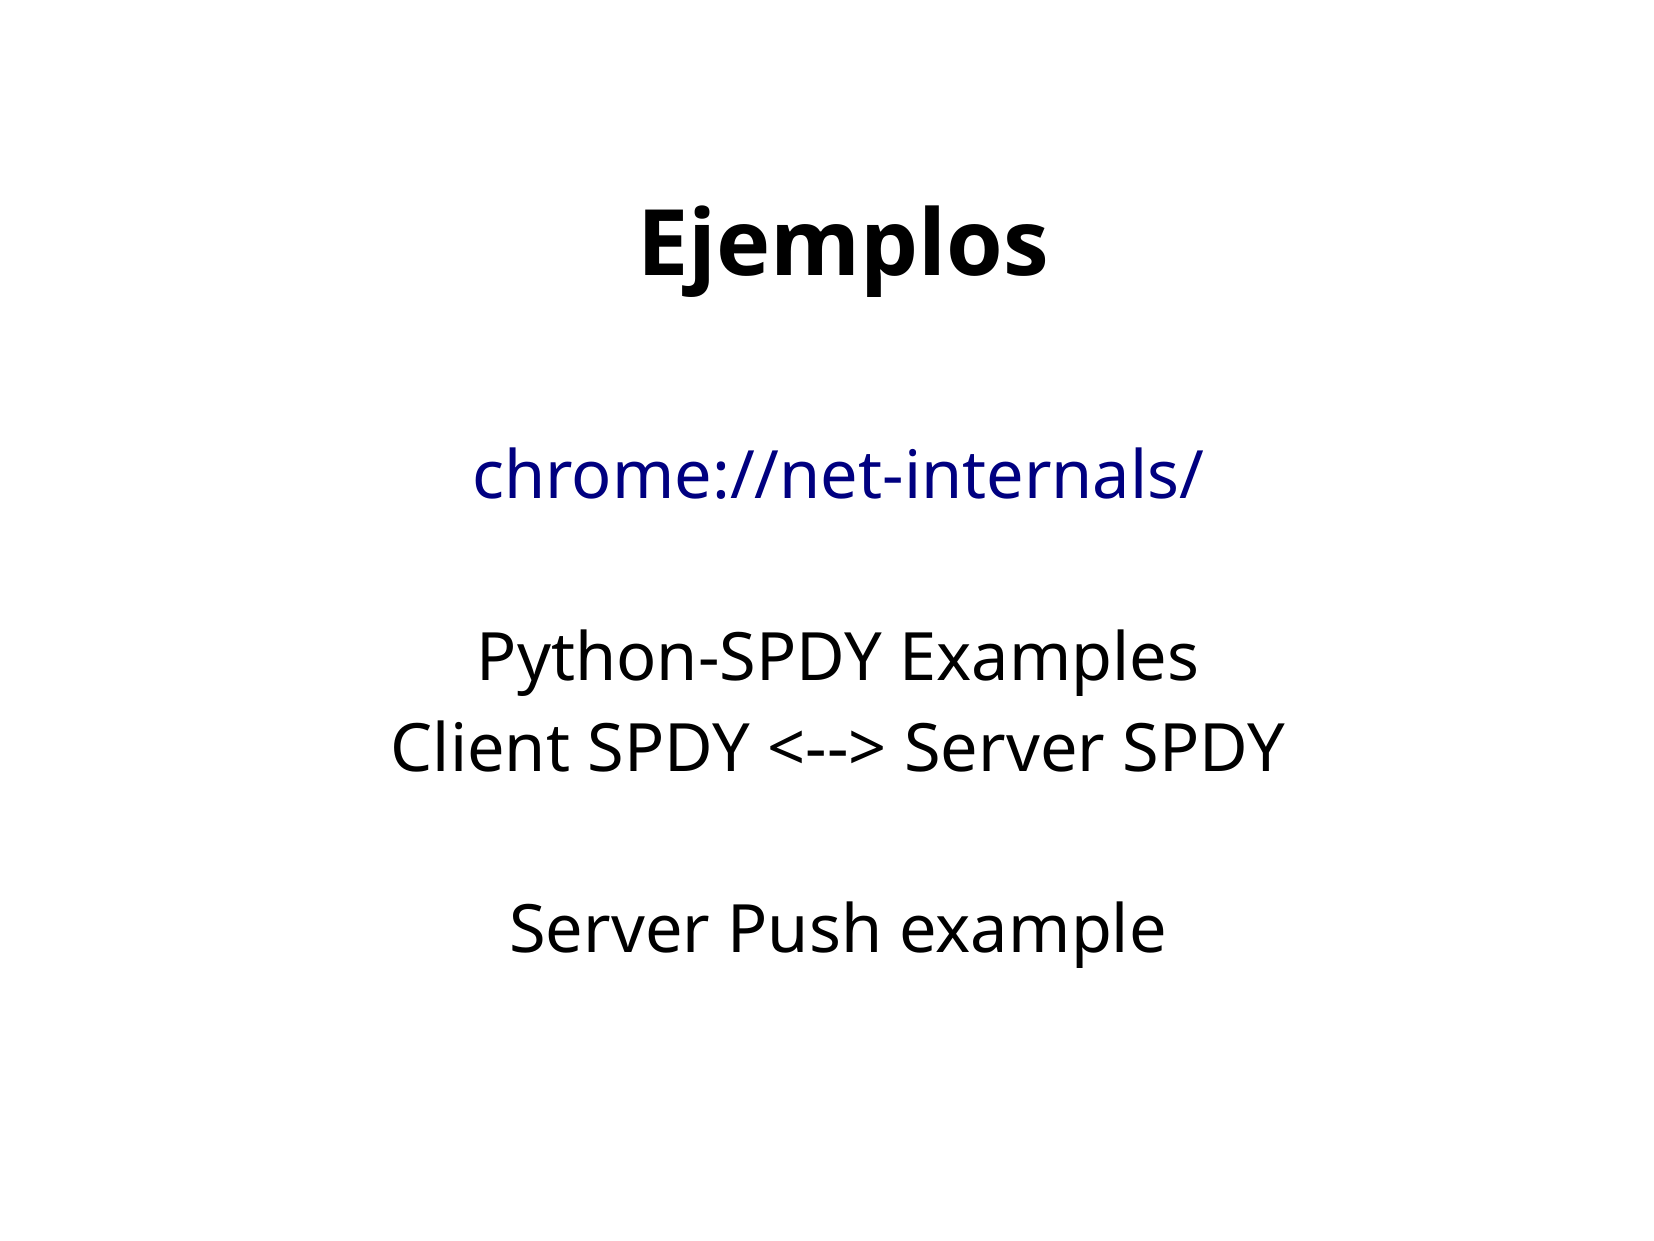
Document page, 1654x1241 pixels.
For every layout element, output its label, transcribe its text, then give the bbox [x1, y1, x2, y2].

subtitle Ejemplos chrome://net-internals/ Python-SPDY Examples Client SPDY <--> Server SPDY Server Push example [82, 32, 1571, 1027]
